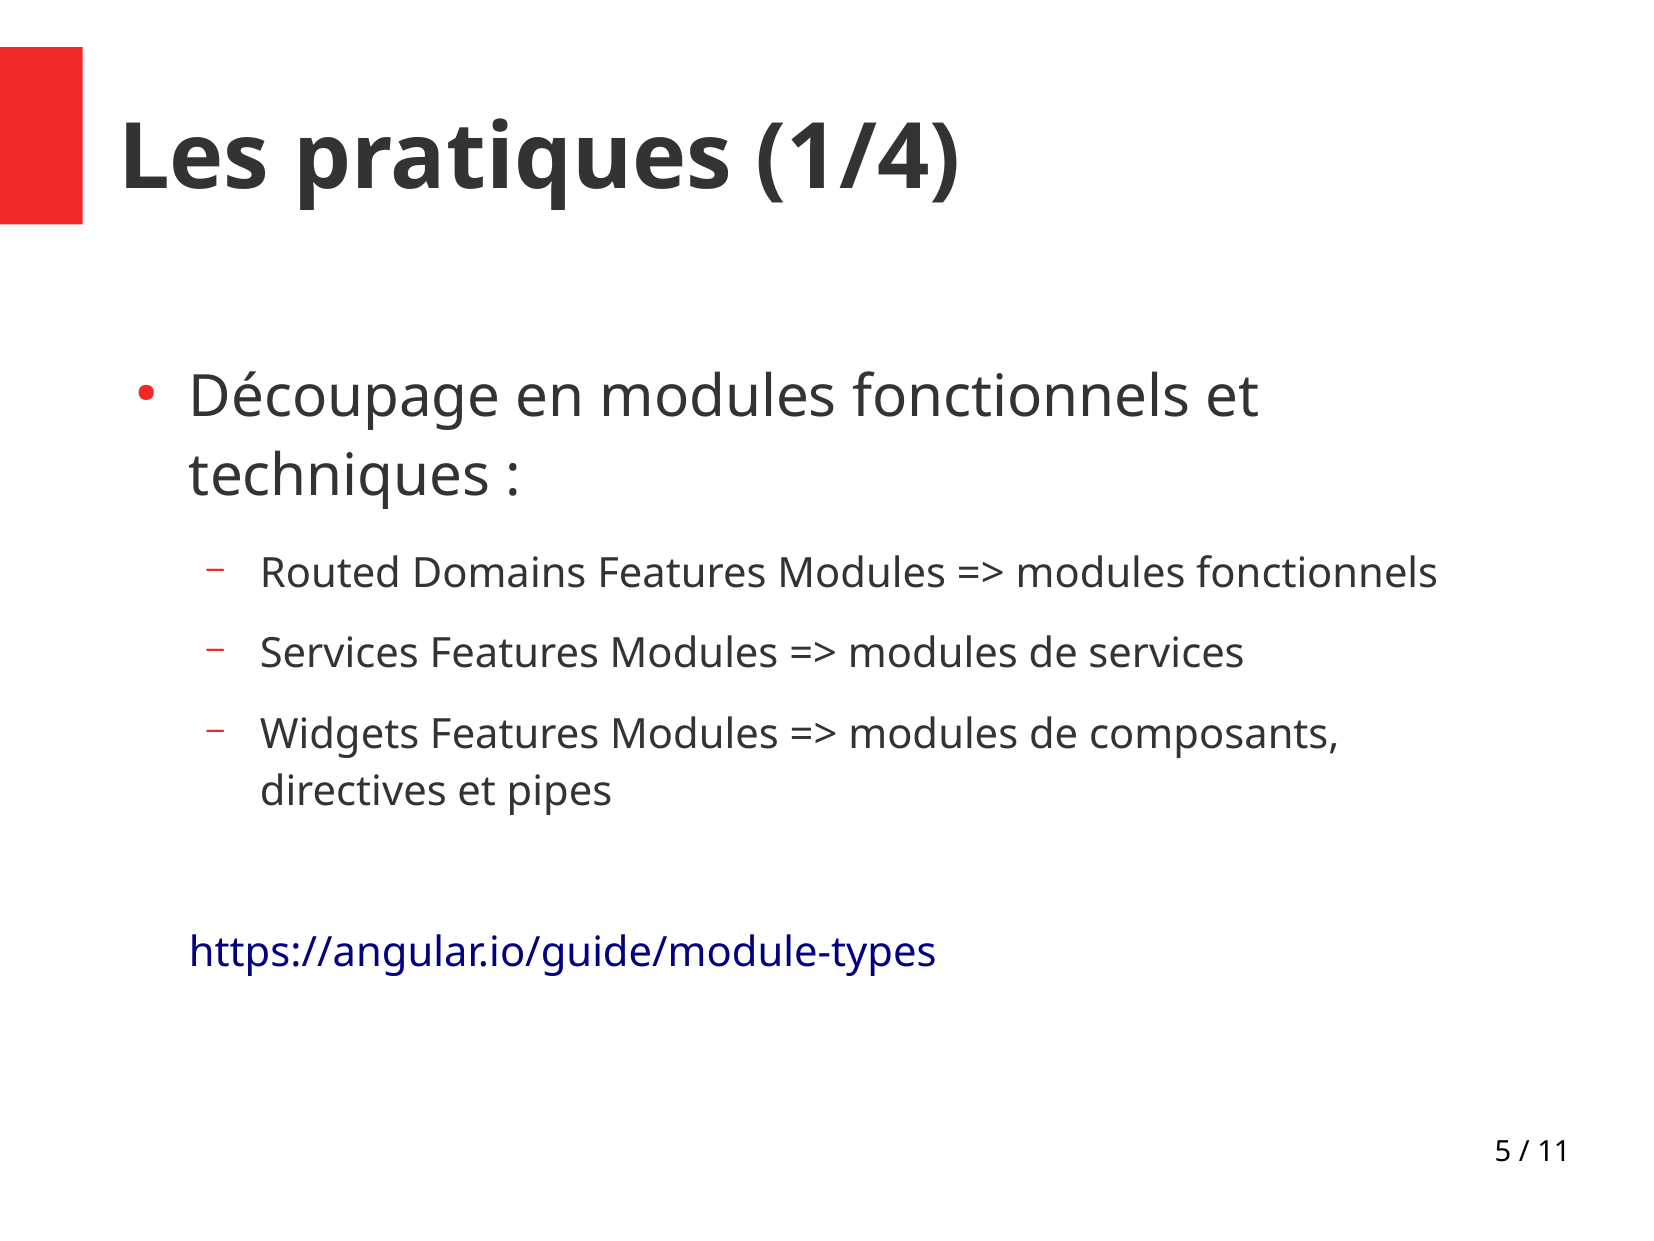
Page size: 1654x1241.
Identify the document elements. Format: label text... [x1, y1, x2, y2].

list Découpage en modules fonctionnels et techniques : Routed Domains Features Modules => modules fonctionnels Services Features Modules => modules de services Widgets Features Modules => modules de composants, directives et pipes https://angular.io/guide/module-types [118, 354, 1536, 1074]
title Les pratiques (1/4) [118, 49, 1571, 257]
